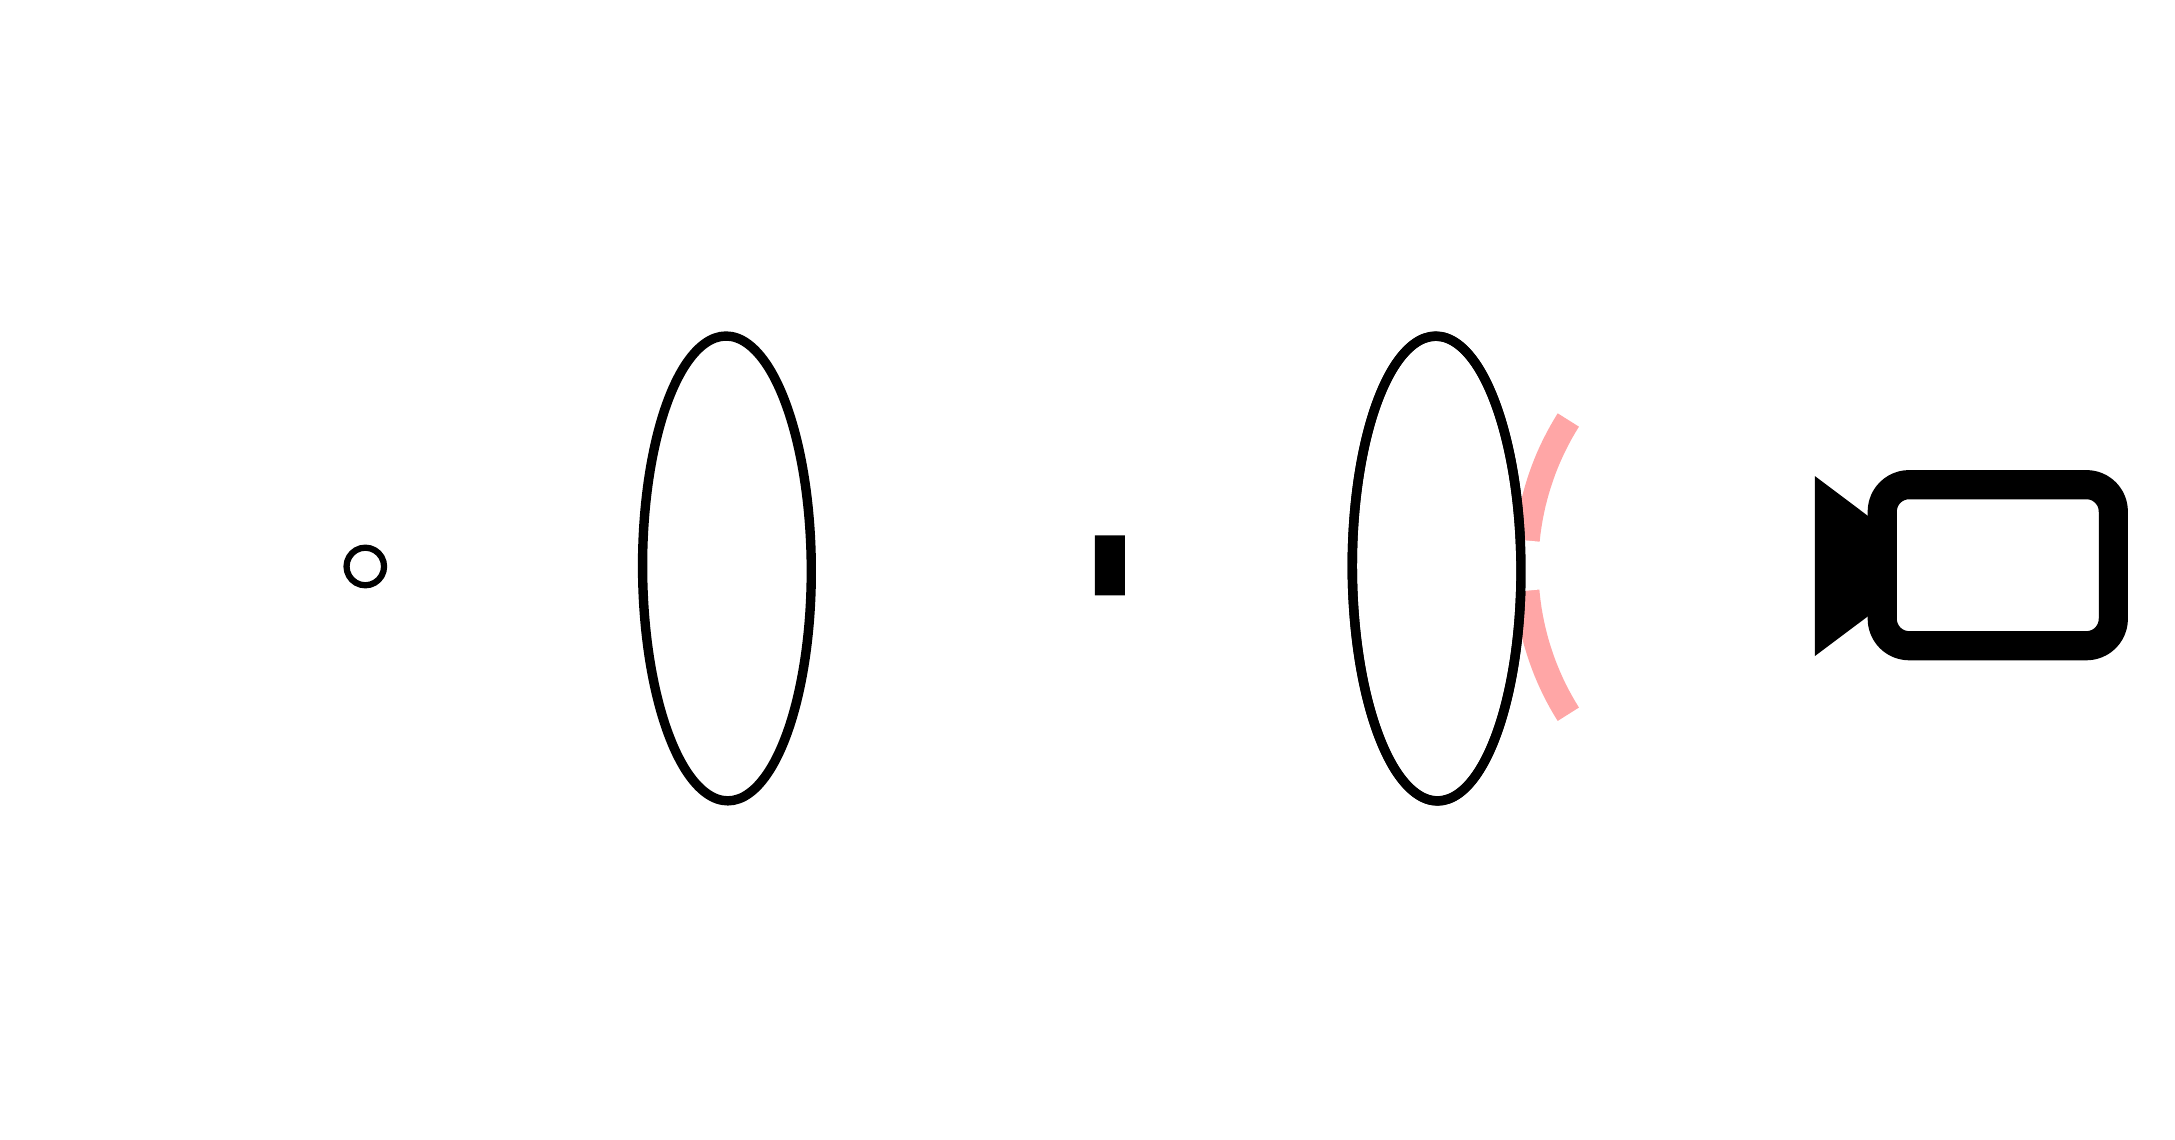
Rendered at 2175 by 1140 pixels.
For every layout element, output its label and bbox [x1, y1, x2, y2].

text_box [1882, 484, 2114, 646]
text_box [1094, 535, 1125, 596]
text_box [1522, 413, 1800, 721]
text_box [1357, 341, 1516, 796]
text_box [1814, 476, 1875, 657]
text_box [642, 336, 812, 801]
